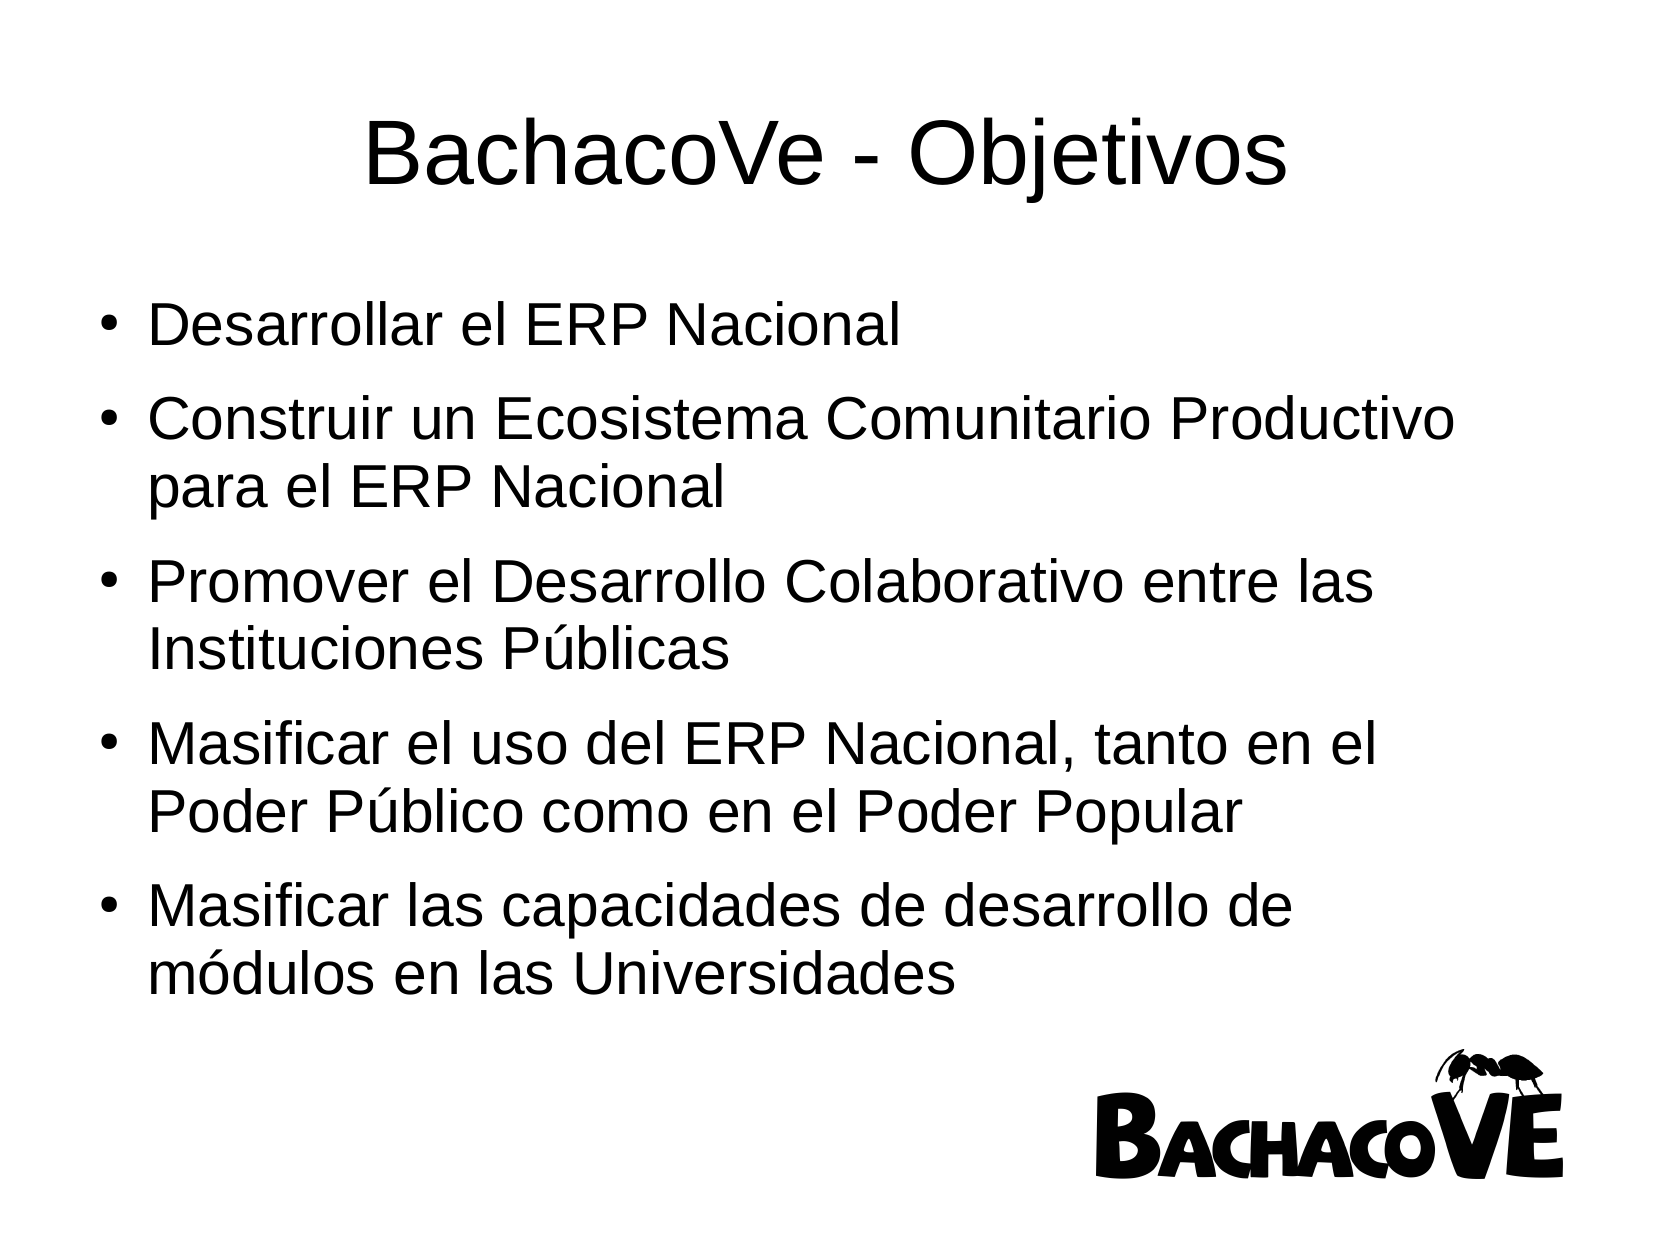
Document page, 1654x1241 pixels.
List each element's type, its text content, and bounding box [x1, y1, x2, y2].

picture [1096, 1049, 1563, 1179]
title BachacoVe - Objetivos [82, 49, 1571, 257]
list Desarrollar el ERP Nacional Construir un Ecosistema Comunitario Productivo para el ERP Nacional Promover el Desarrollo Colaborativo entre las Instituciones Públicas Masificar el uso del ERP Nacional, tanto en el Poder Público como en el Poder Popular Masificar las capacidades de desarrollo de módulos en las Universidades [82, 290, 1538, 1010]
